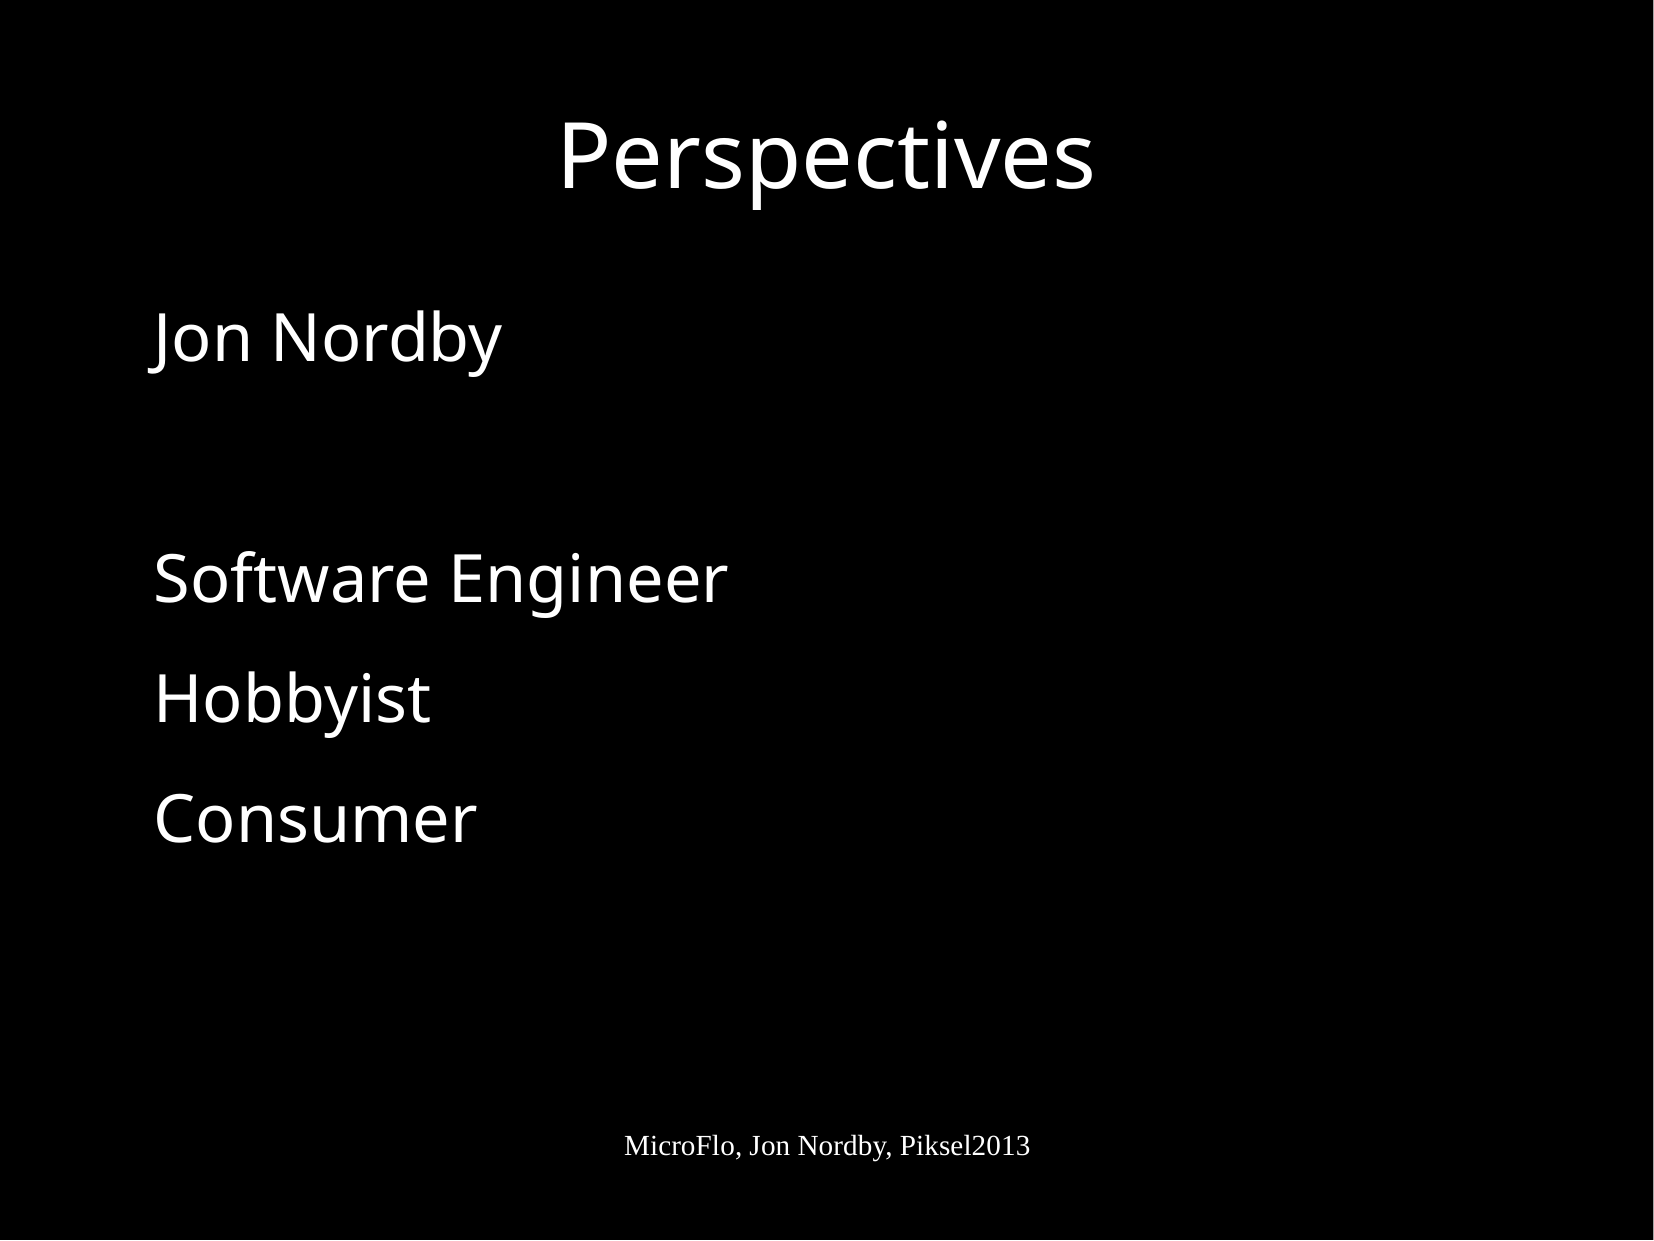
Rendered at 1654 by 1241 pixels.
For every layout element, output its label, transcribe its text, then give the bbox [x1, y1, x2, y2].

list Jon Nordby Software Engineer Hobbyist Consumer [82, 290, 1571, 1010]
title Perspectives [82, 49, 1571, 257]
